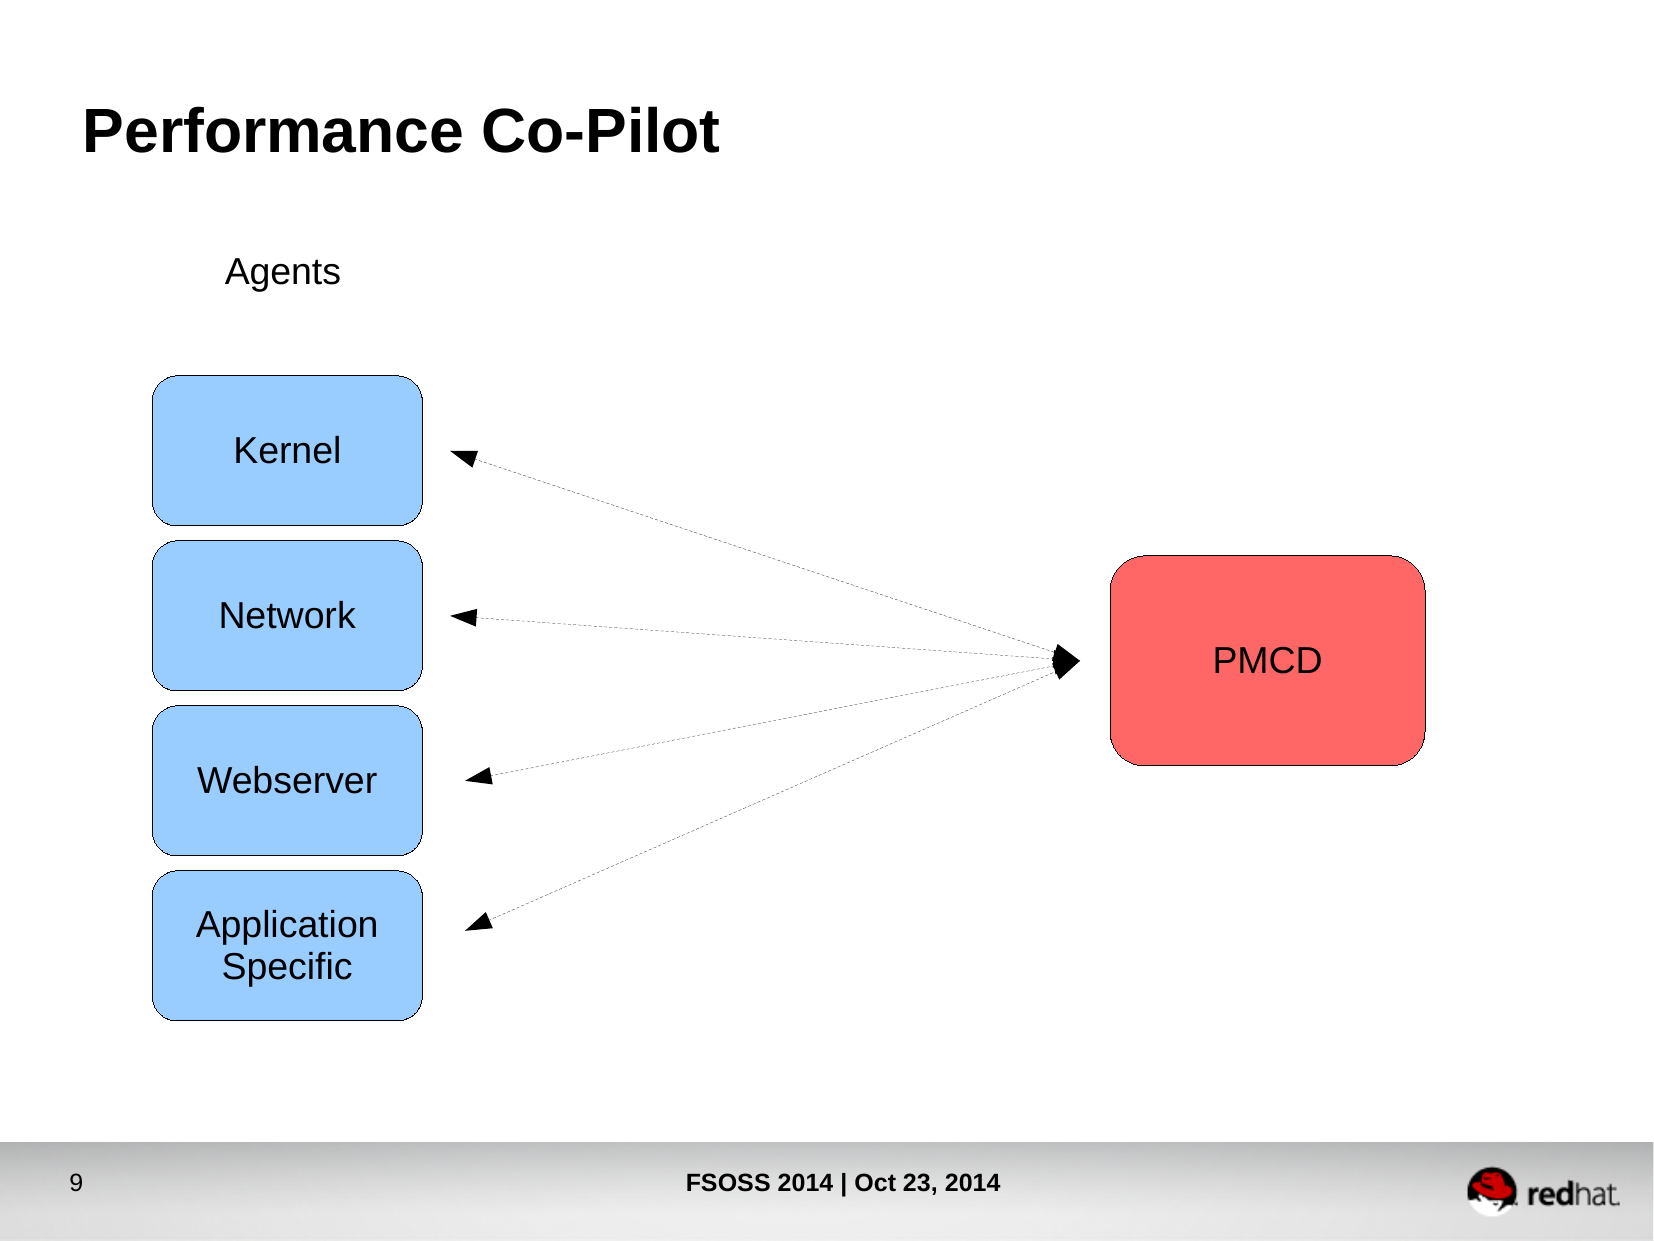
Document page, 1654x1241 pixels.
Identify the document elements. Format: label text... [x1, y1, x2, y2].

text_box Webserver [152, 705, 423, 856]
text_box Kernel [152, 375, 423, 526]
picture [0, 1142, 1654, 1241]
text_box Agents [210, 243, 556, 301]
text_box Network [152, 540, 423, 691]
title Performance Co-Pilot [82, 37, 1571, 226]
text_box Application Specific [152, 870, 423, 1021]
text_box PMCD [1110, 555, 1426, 766]
